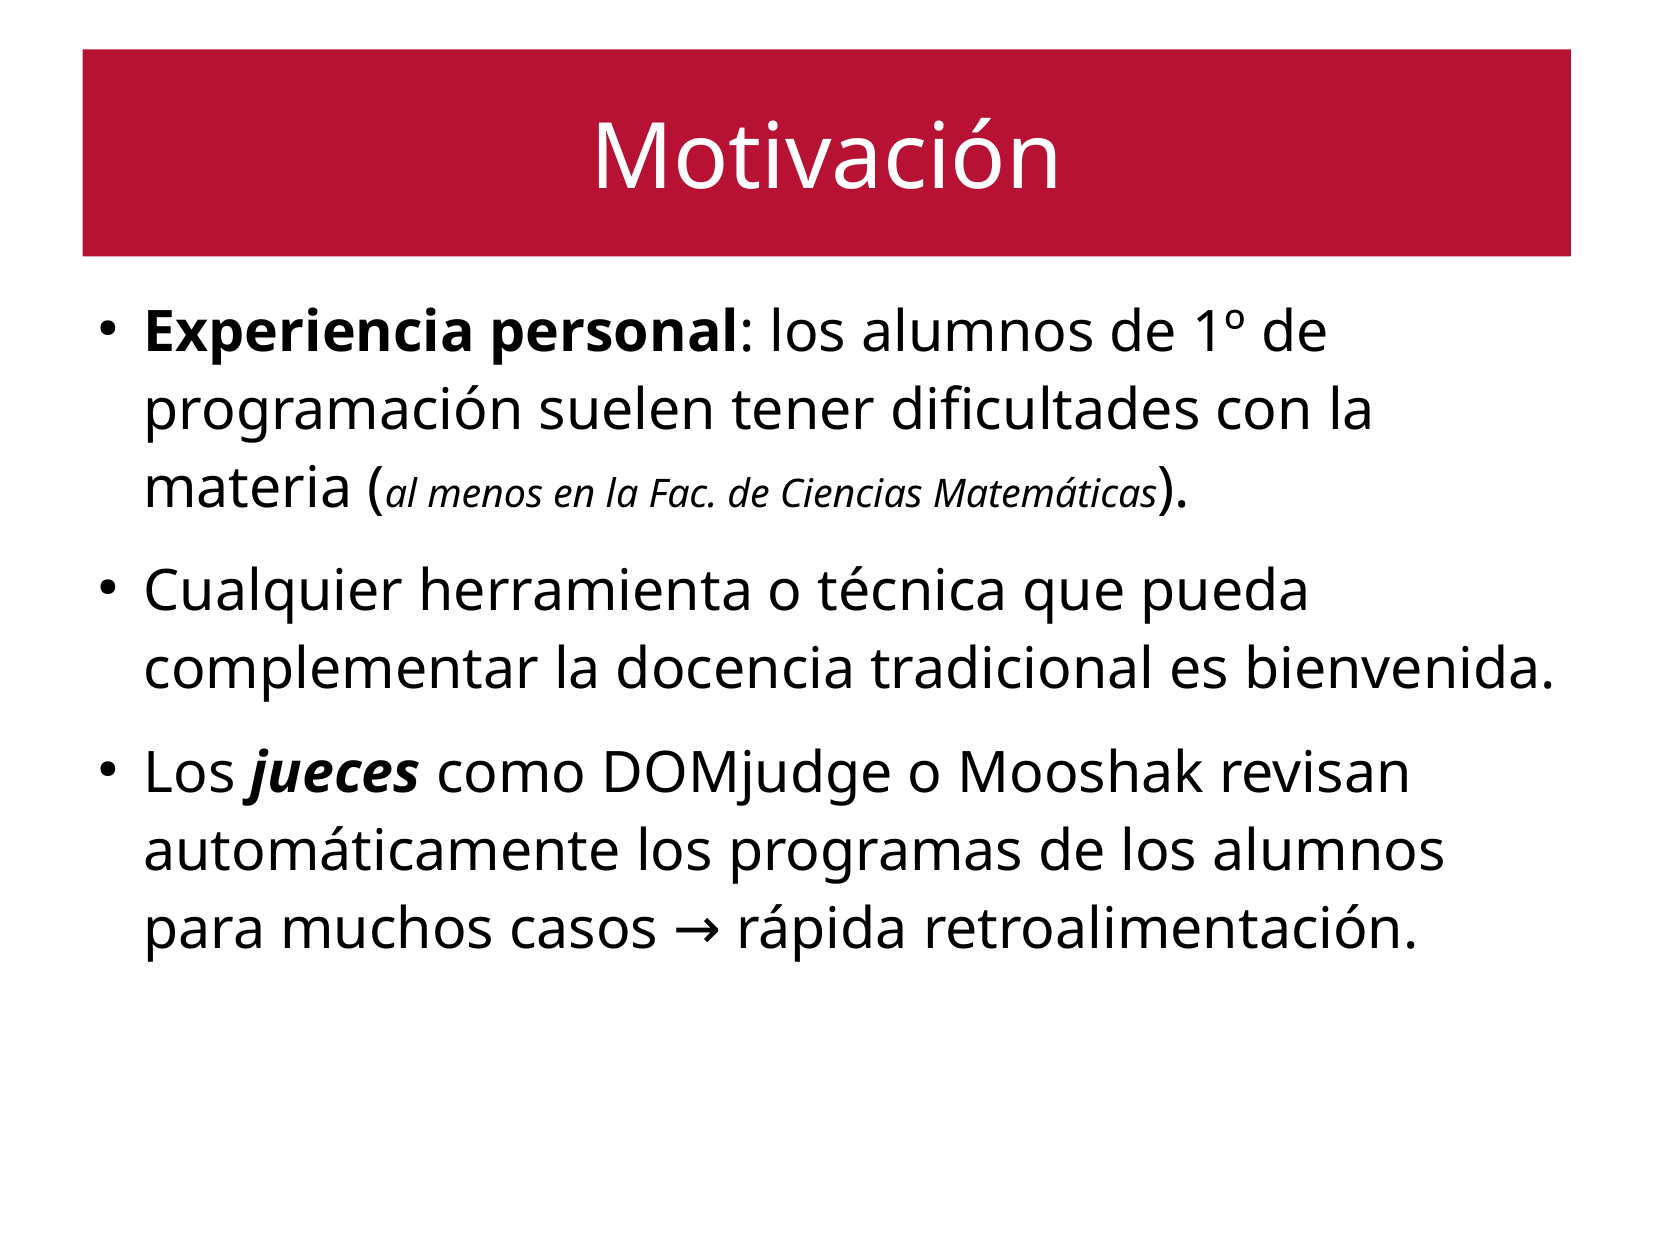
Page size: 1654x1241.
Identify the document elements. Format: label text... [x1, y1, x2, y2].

title Motivación [82, 49, 1571, 257]
list Experiencia personal: los alumnos de 1º de programación suelen tener dificultades con la materia (al menos en la Fac. de Ciencias Matemáticas). Cualquier herramienta o técnica que pueda complementar la docencia tradicional es bienvenida. Los jueces como DOMjudge o Mooshak revisan automáticamente los programas de los alumnos para muchos casos → rápida retroalimentación. [82, 290, 1571, 1010]
